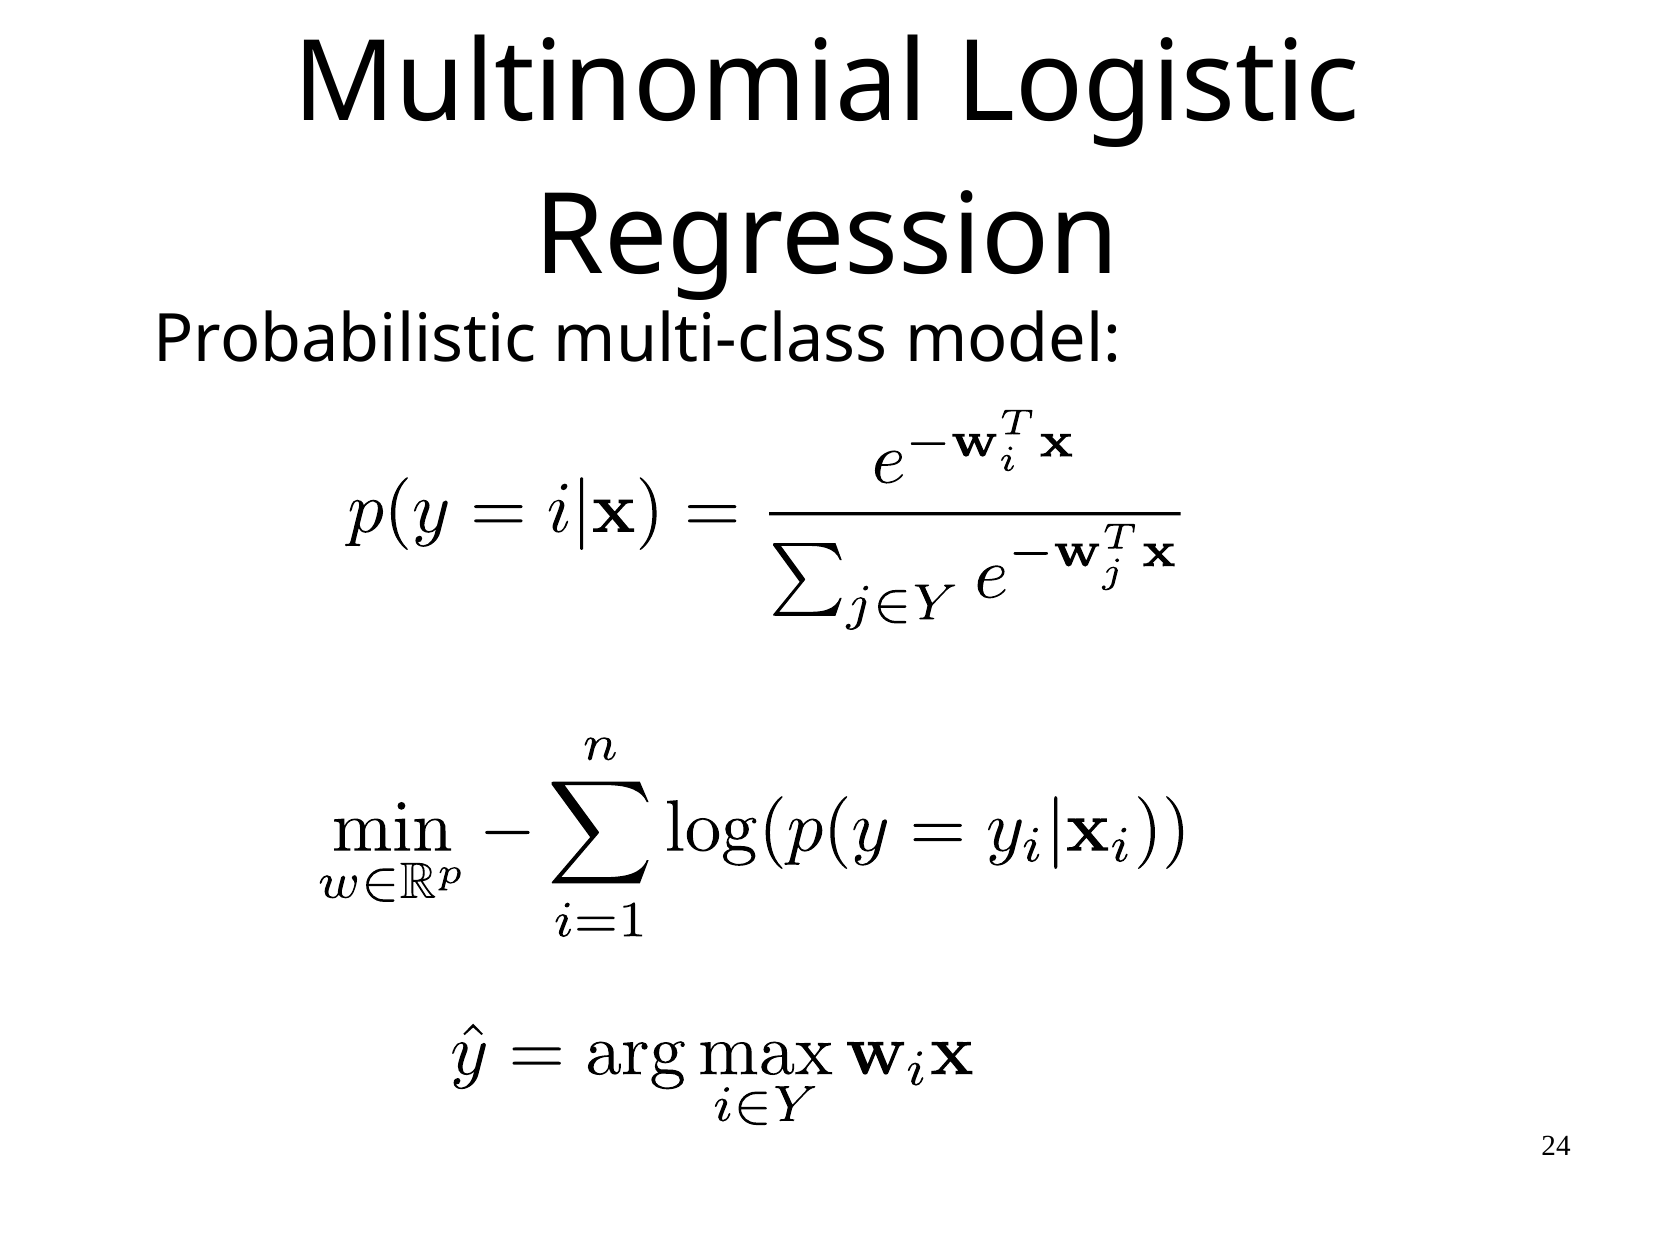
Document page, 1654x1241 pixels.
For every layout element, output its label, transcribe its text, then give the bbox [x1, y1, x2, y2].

text_box [450, 1023, 974, 1126]
title Multinomial Logistic Regression [82, 49, 1571, 257]
text_box [345, 409, 1181, 631]
list Probabilistic multi-class model: [82, 290, 1571, 1010]
text_box [317, 737, 1191, 938]
